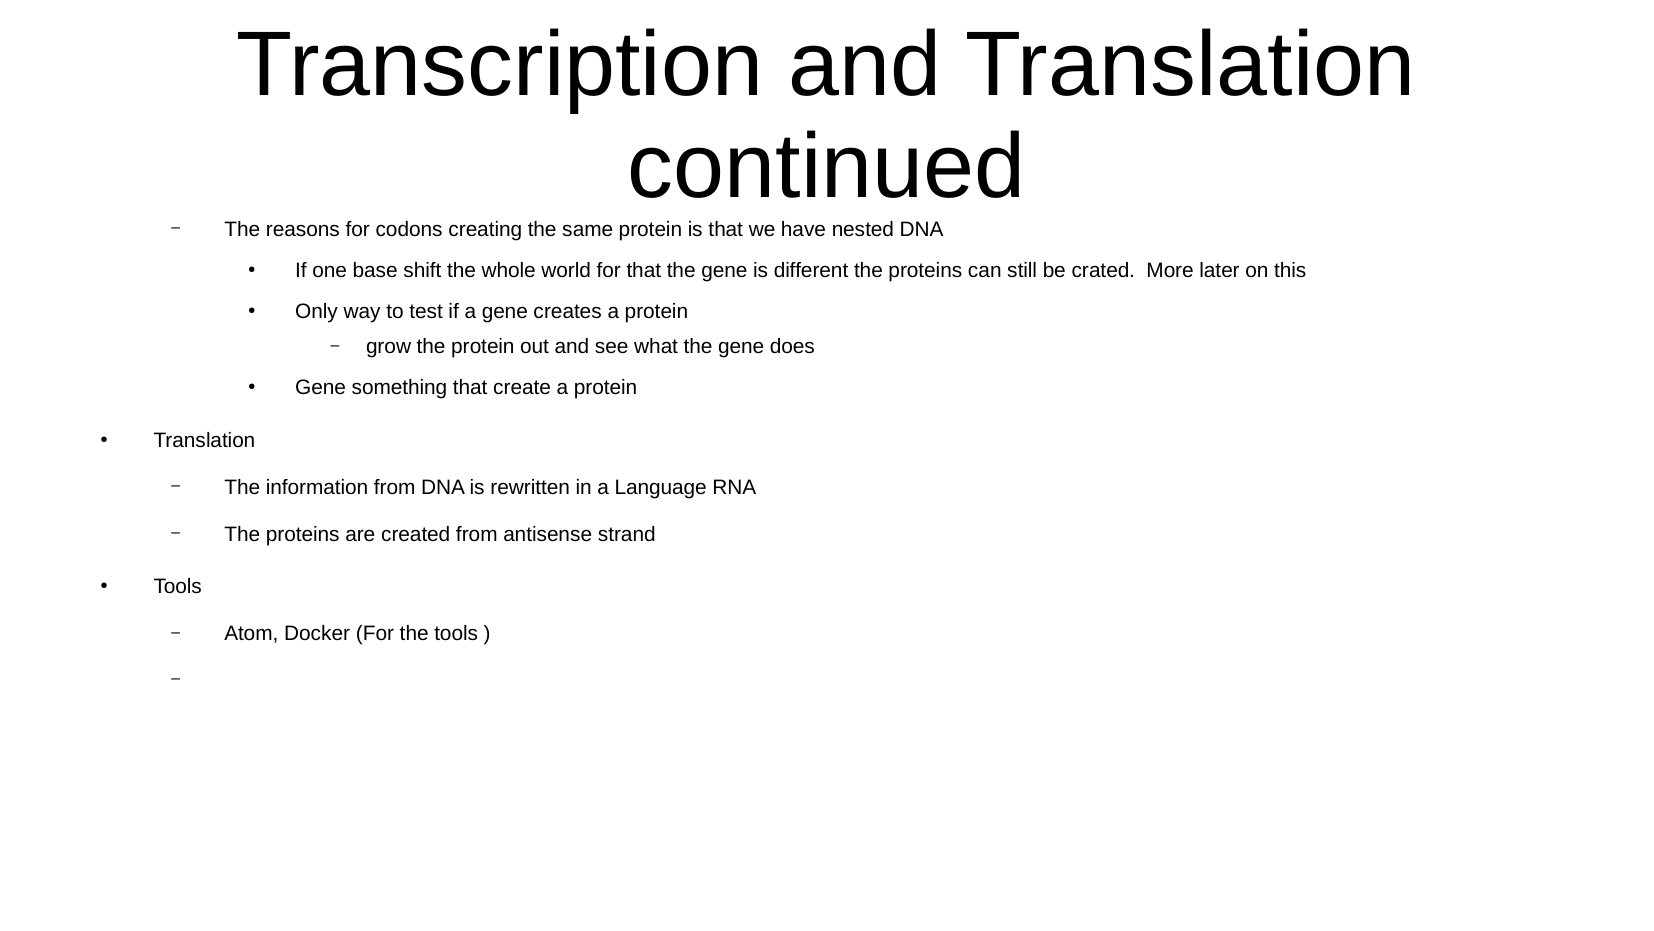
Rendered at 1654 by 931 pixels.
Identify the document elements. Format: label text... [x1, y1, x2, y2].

title Transcription and Translation continued [82, 12, 1571, 217]
list The reasons for codons creating the same protein is that we have nested DNA If one base shift the whole world for that the gene is different the proteins can still be crated. More later on this Only way to test if a gene creates a protein grow the protein out and see what the gene does Gene something that create a protein Translation The information from DNA is rewritten in a Language RNA The proteins are created from antisense strand Tools Atom, Docker (For the tools ) [82, 217, 1636, 916]
